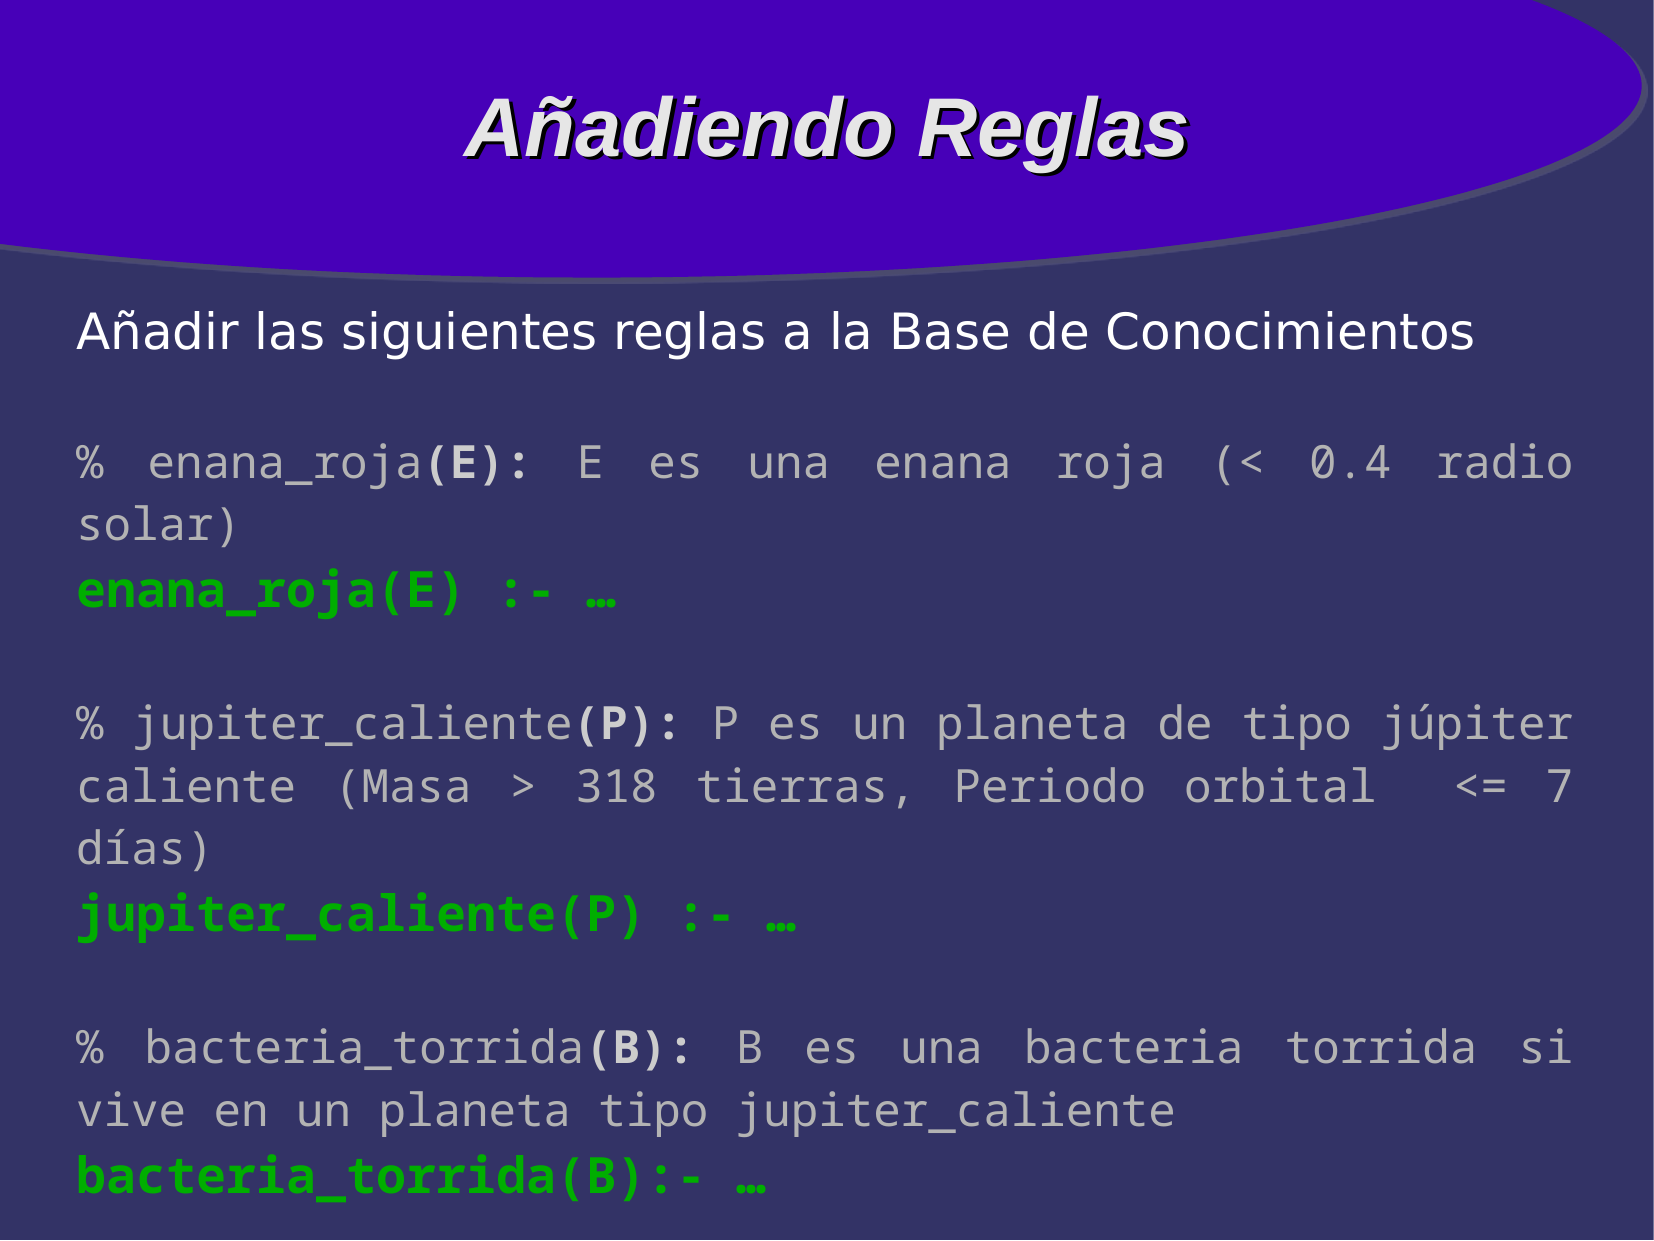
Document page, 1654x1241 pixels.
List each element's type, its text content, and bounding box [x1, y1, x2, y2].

title Añadiendo Reglas [121, 19, 1534, 227]
text_box Añadir las siguientes reglas a la Base de Conocimientos % enana_roja(E): E es una enana roja (< 0.4 radio solar) enana_roja(E) :- … % jupiter_caliente(P): P es un planeta de tipo júpiter caliente (Masa > 318 tierras, Periodo orbital <= 7 días) jupiter_caliente(P) :- … % bacteria_torrida(B): B es una bacteria torrida si vive en un planeta tipo jupiter_caliente bacteria_torrida(B):- … [61, 295, 1589, 1095]
